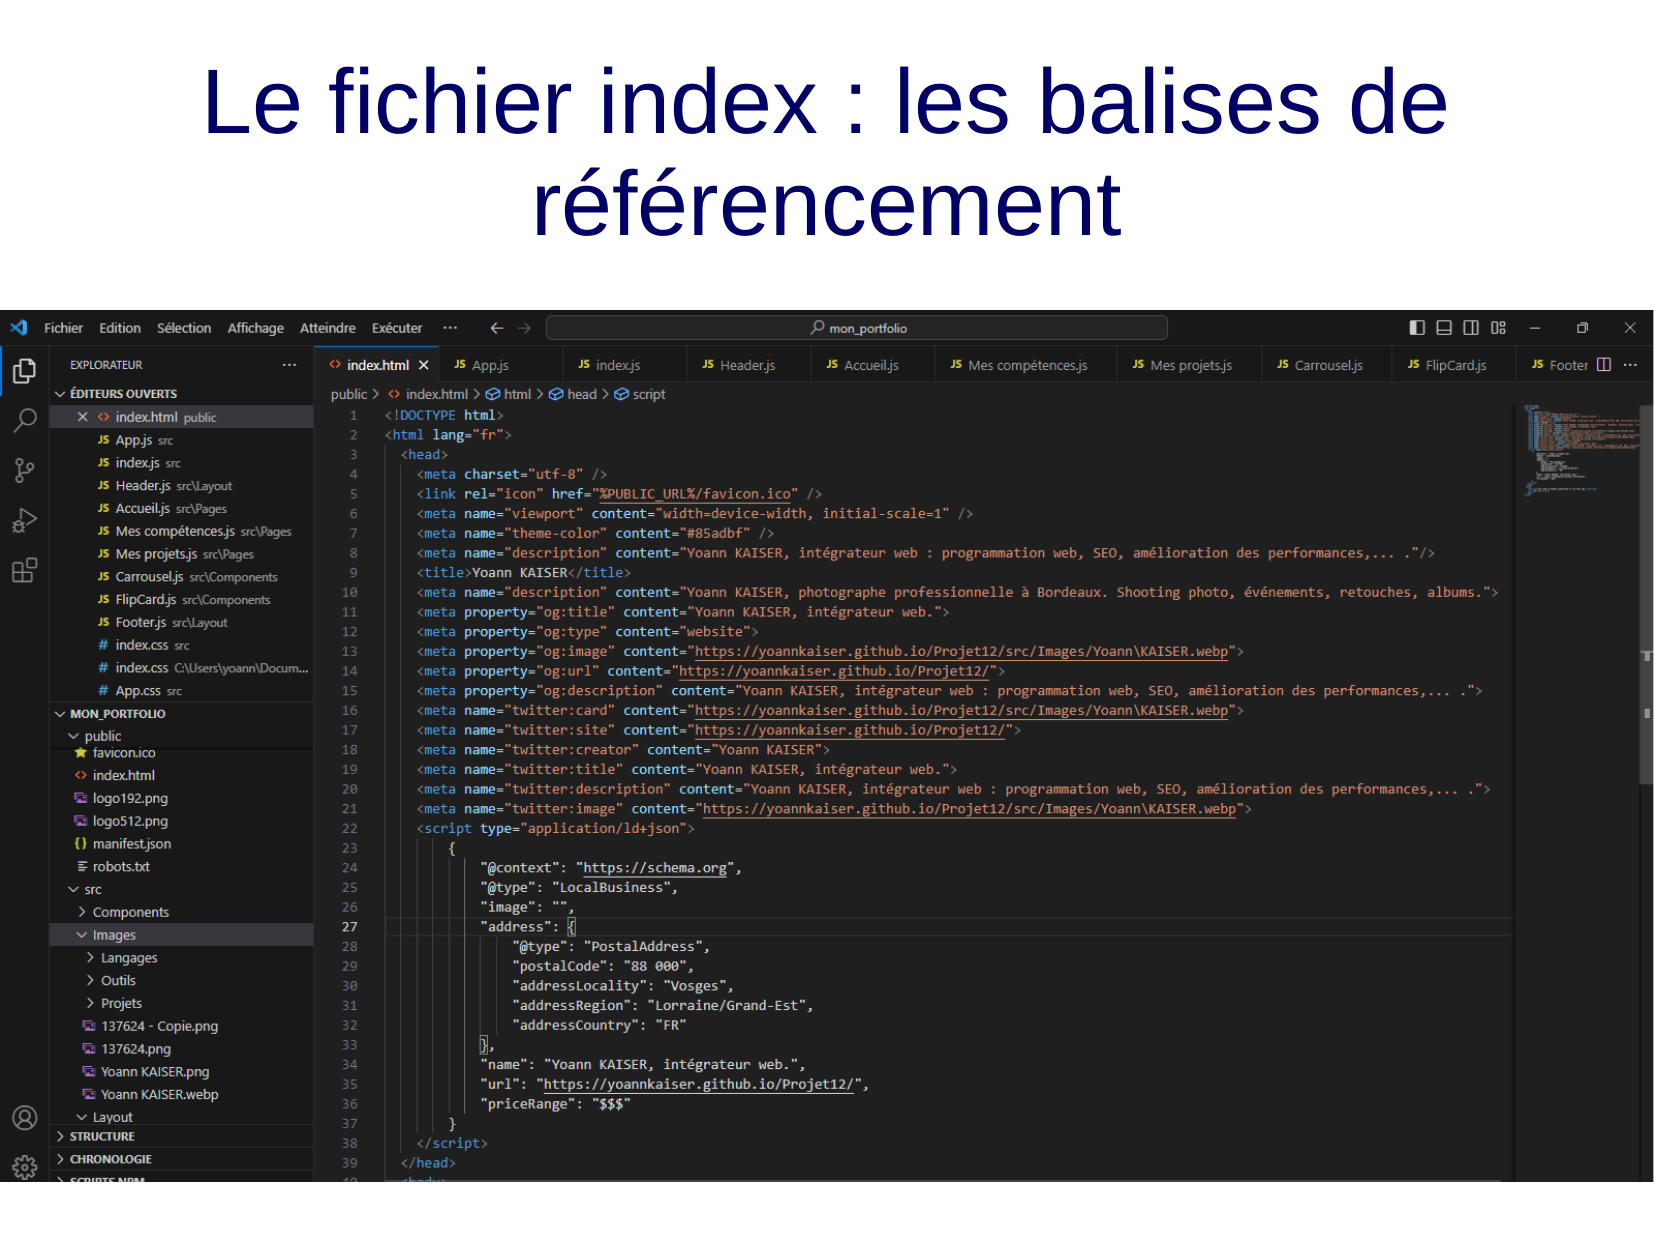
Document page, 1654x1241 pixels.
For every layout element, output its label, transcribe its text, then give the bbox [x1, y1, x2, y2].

title Le fichier index : les balises de référencement [82, 49, 1571, 257]
picture [0, 310, 1654, 1182]
